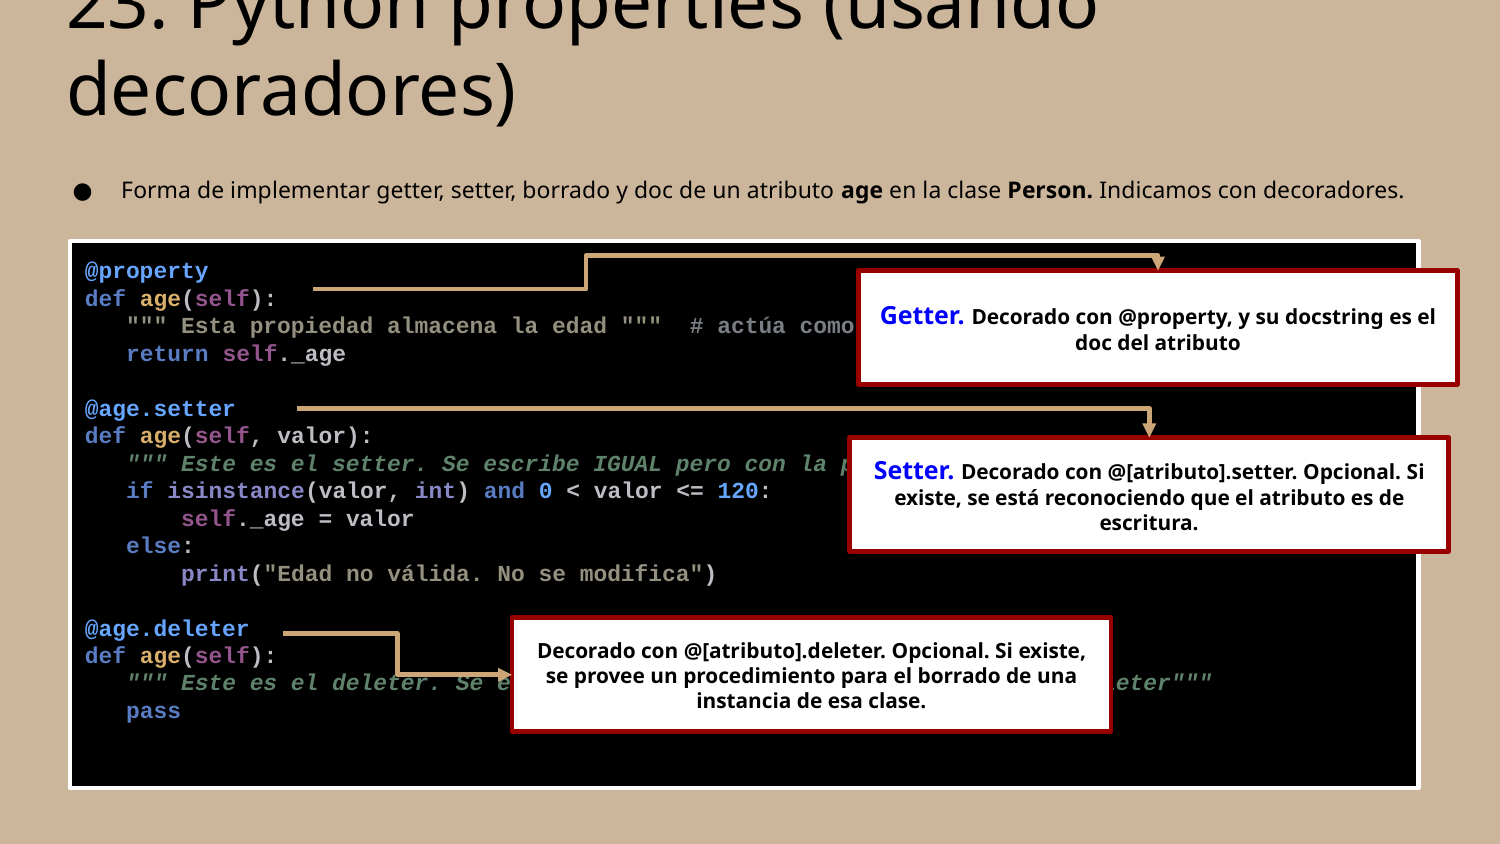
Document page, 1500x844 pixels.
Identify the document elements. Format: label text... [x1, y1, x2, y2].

text_box Getter. Decorado con @property, y su docstring es el doc del atributo [858, 270, 1458, 385]
text_box @property def age(self): """ Esta propiedad almacena la edad """ # actúa como doc de la propiedad return self._age @age.setter def age(self, valor): """ Este es el setter. Se escribe IGUAL pero con la propiedad @edad.setter""" if isinstance(valor, int) and 0 < valor <= 120: self._age = valor else: print("Edad no válida. No se modifica") @age.deleter def age(self): """ Este es el deleter. Se escribe IGUAL pero con la propiedad @edad.deleter""" pass [69, 241, 1419, 788]
text_box Forma de implementar getter, setter, borrado y doc de un atributo age en la clase Person. Indicamos con decoradores. [31, 156, 1469, 271]
text_box Setter. Decorado con @[atributo].setter. Opcional. Si existe, se está reconociendo que el atributo es de escritura. [849, 437, 1449, 552]
title 23. Python properties (usando decoradores) [51, 8, 1449, 146]
text_box Decorado con @[atributo].deleter. Opcional. Si existe, se provee un procedimiento para el borrado de una instancia de esa clase. [512, 617, 1112, 732]
